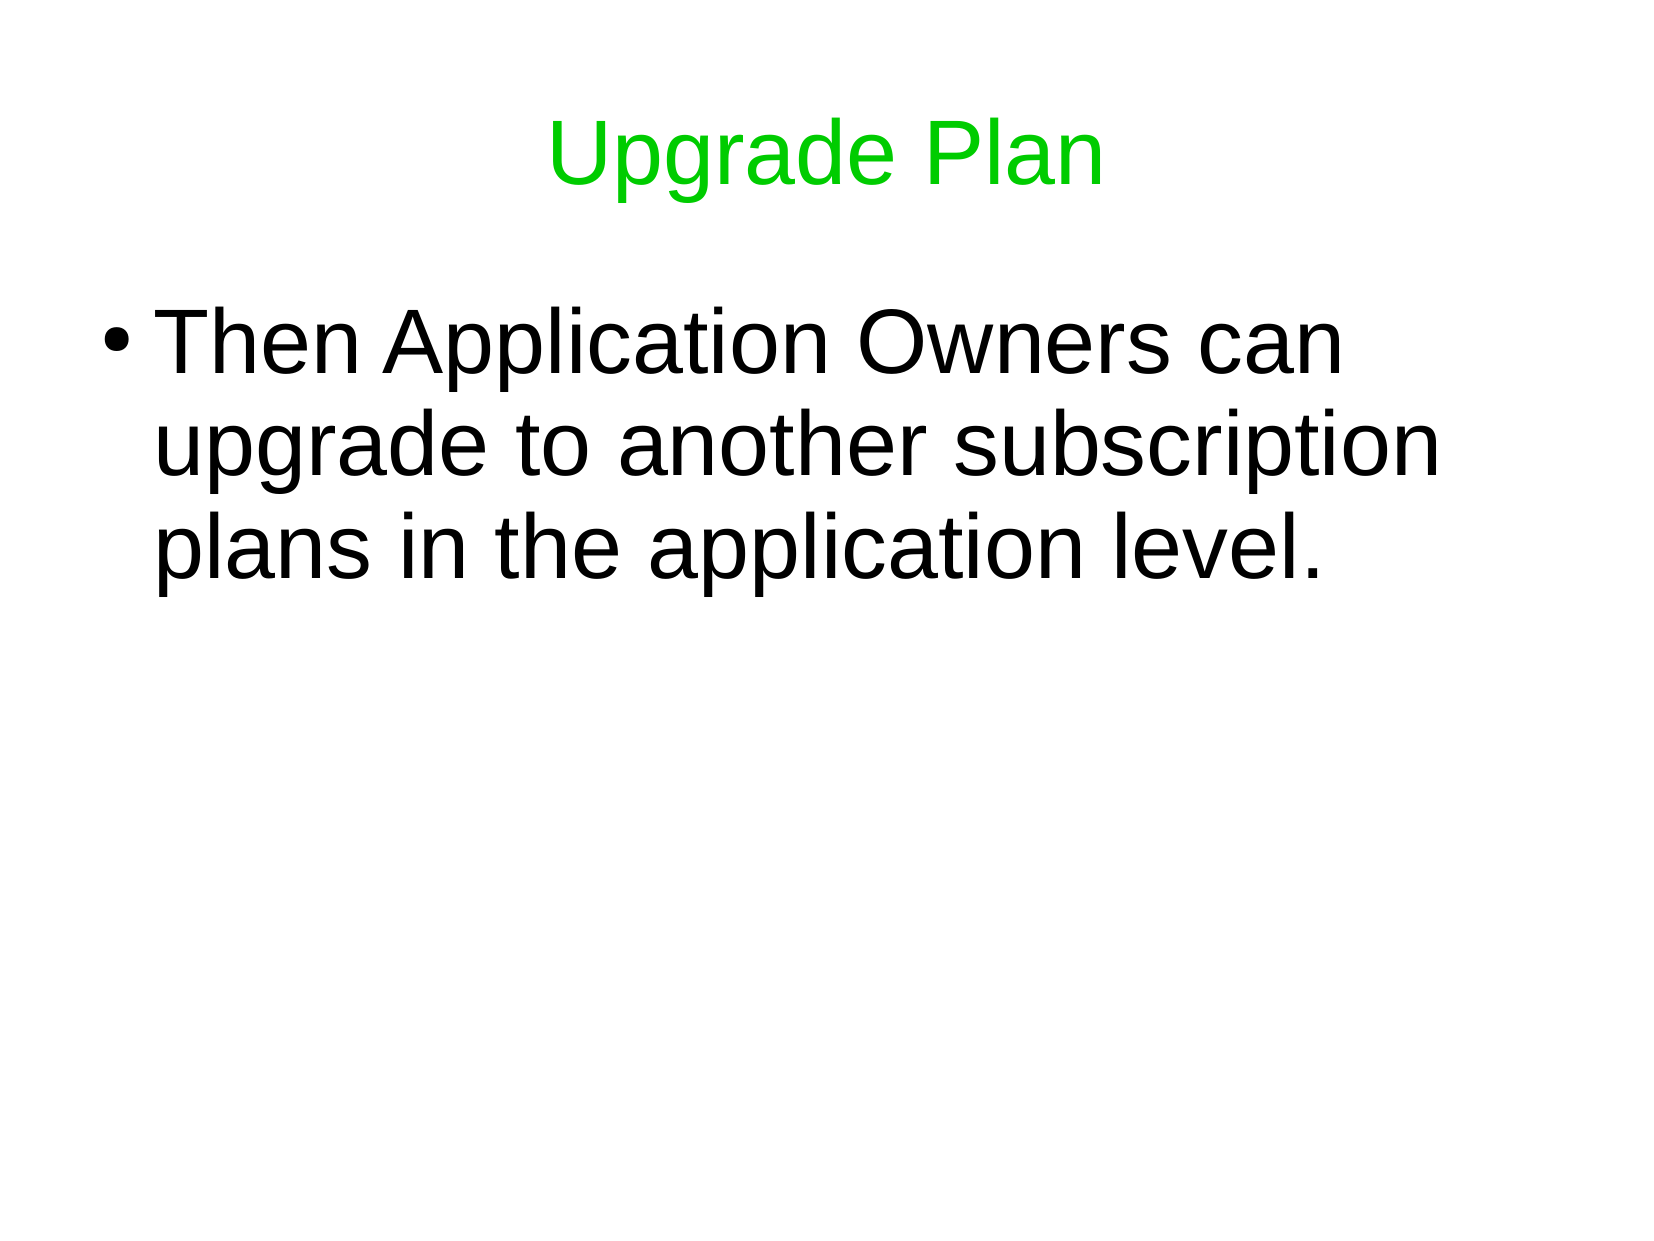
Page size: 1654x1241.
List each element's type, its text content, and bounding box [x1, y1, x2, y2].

list Then Application Owners can upgrade to another subscription plans in the application level. [82, 290, 1571, 1010]
title Upgrade Plan [82, 49, 1571, 257]
